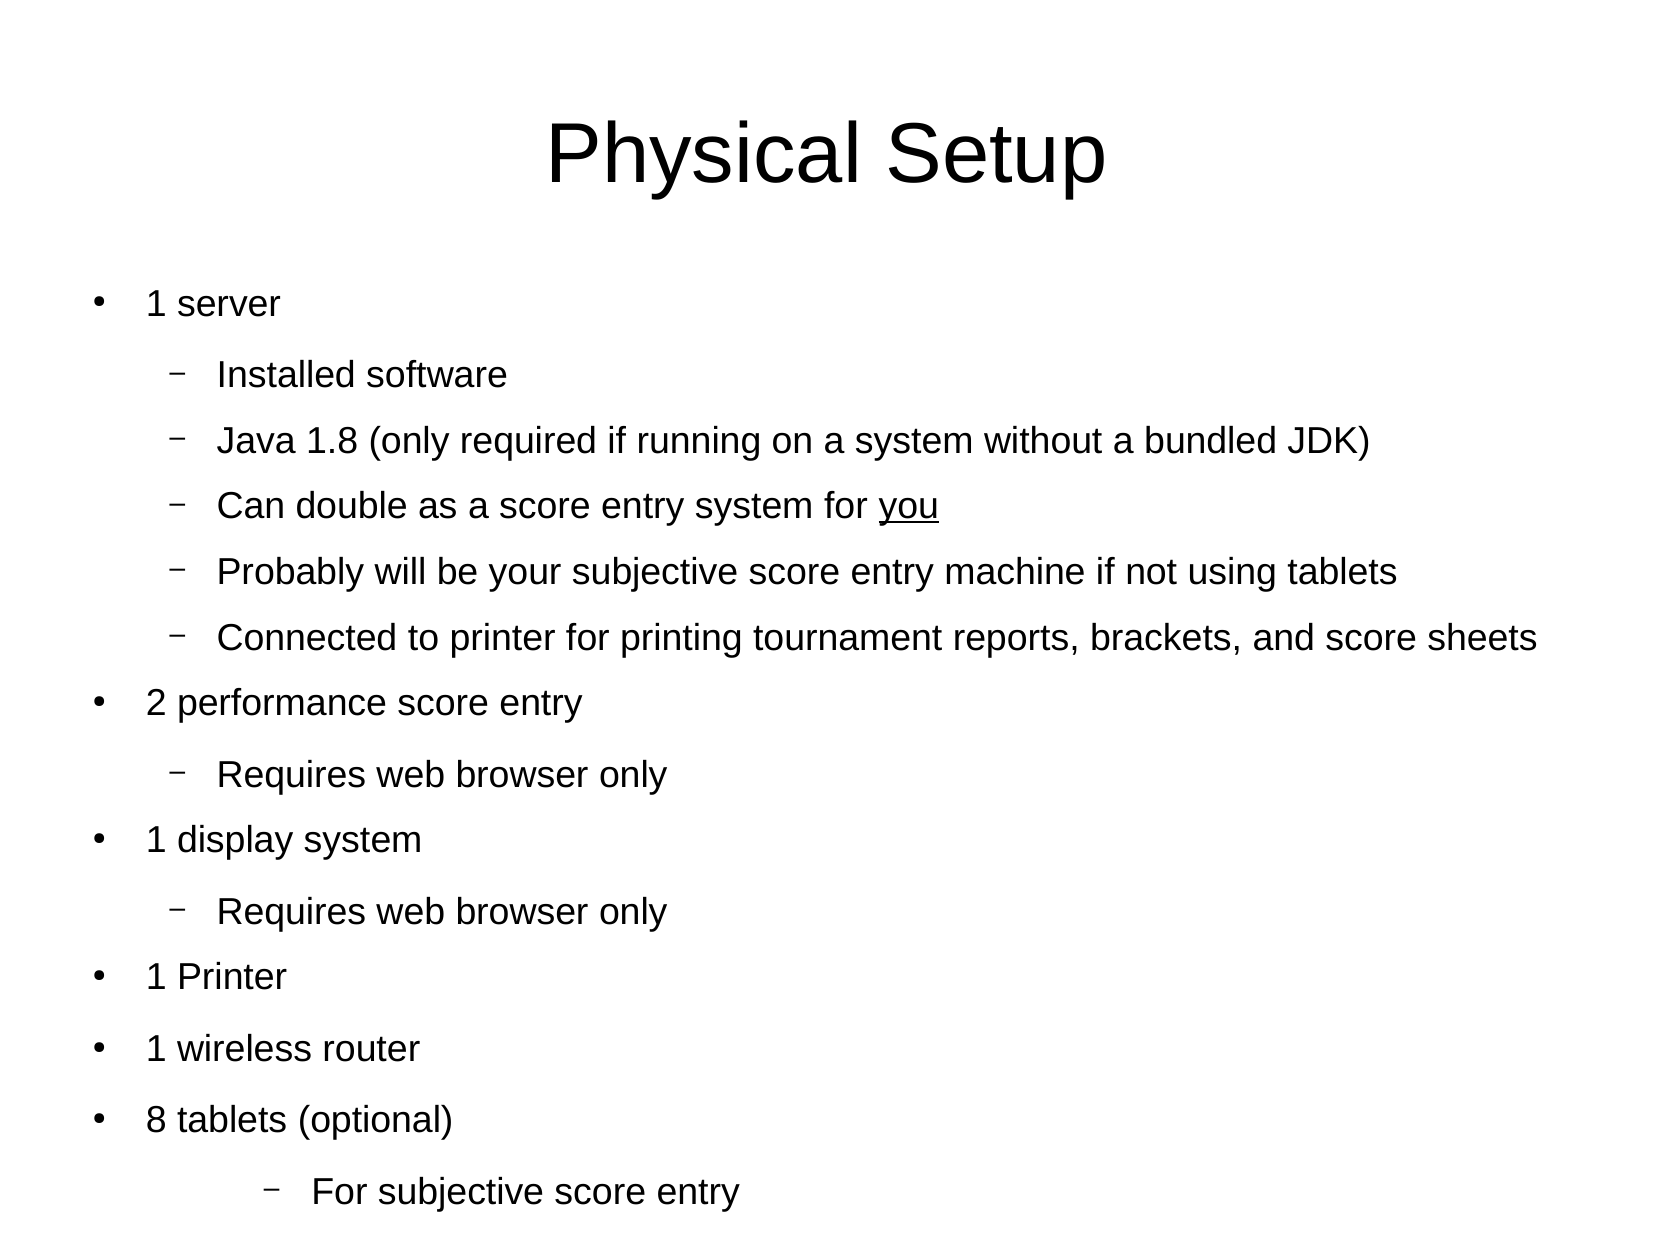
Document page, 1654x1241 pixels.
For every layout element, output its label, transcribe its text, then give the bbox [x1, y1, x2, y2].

list 1 server Installed software Java 1.8 (only required if running on a system without a bundled JDK) Can double as a score entry system for you Probably will be your subjective score entry machine if not using tablets Connected to printer for printing tournament reports, brackets, and score sheets 2 performance score entry Requires web browser only 1 display system Requires web browser only 1 Printer 1 wireless router 8 tablets (optional) For subjective score entry [75, 282, 1564, 1201]
title Physical Setup [82, 49, 1571, 257]
